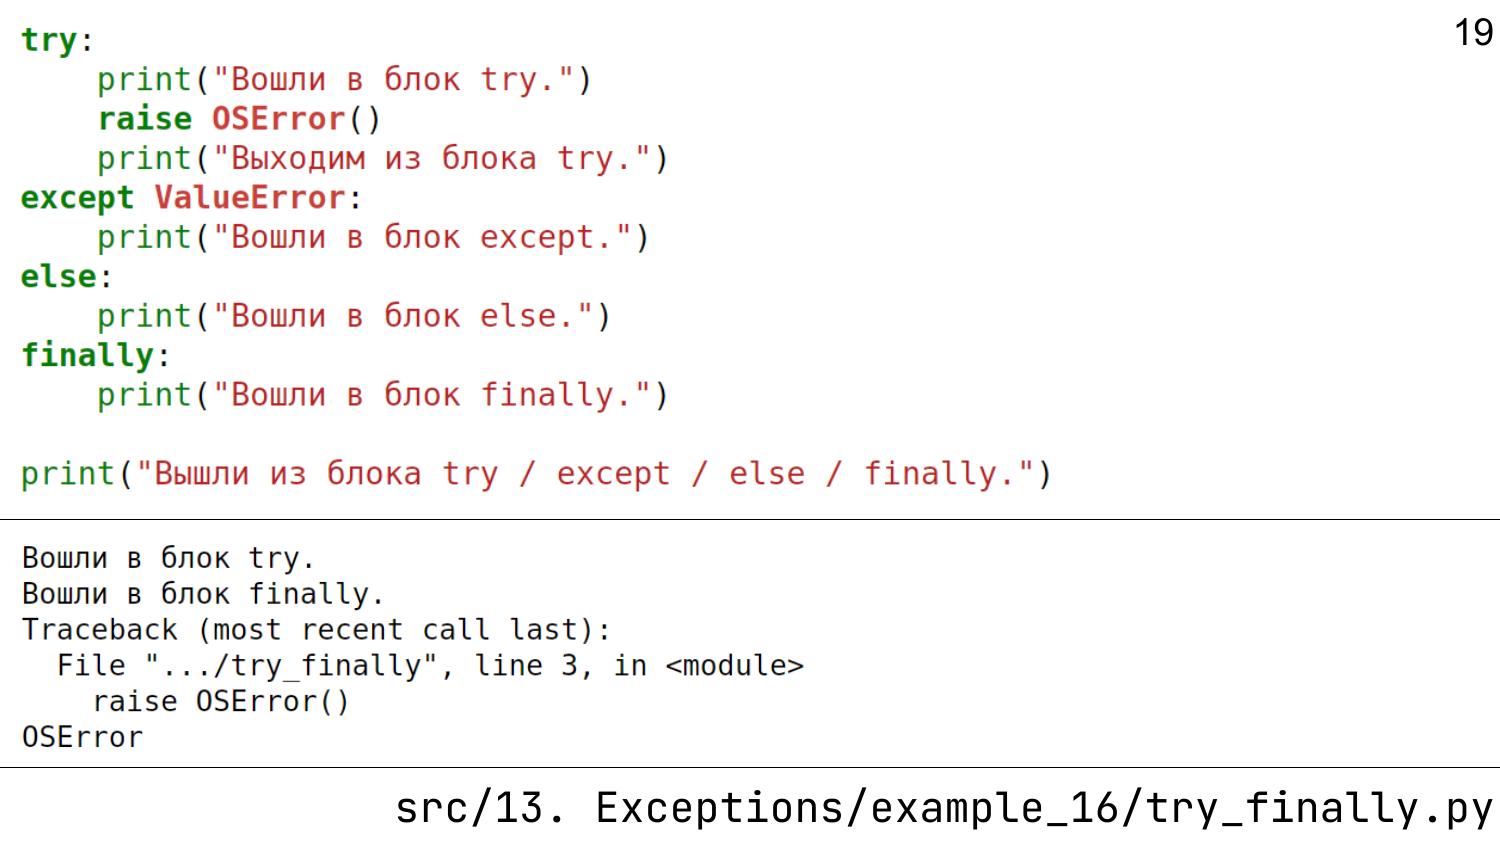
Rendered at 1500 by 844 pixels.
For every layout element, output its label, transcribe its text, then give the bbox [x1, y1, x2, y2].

picture [10, 531, 810, 759]
picture [11, 15, 1063, 500]
title src/13. Exceptions/example_16/try_finally.py [6, 773, 1495, 843]
